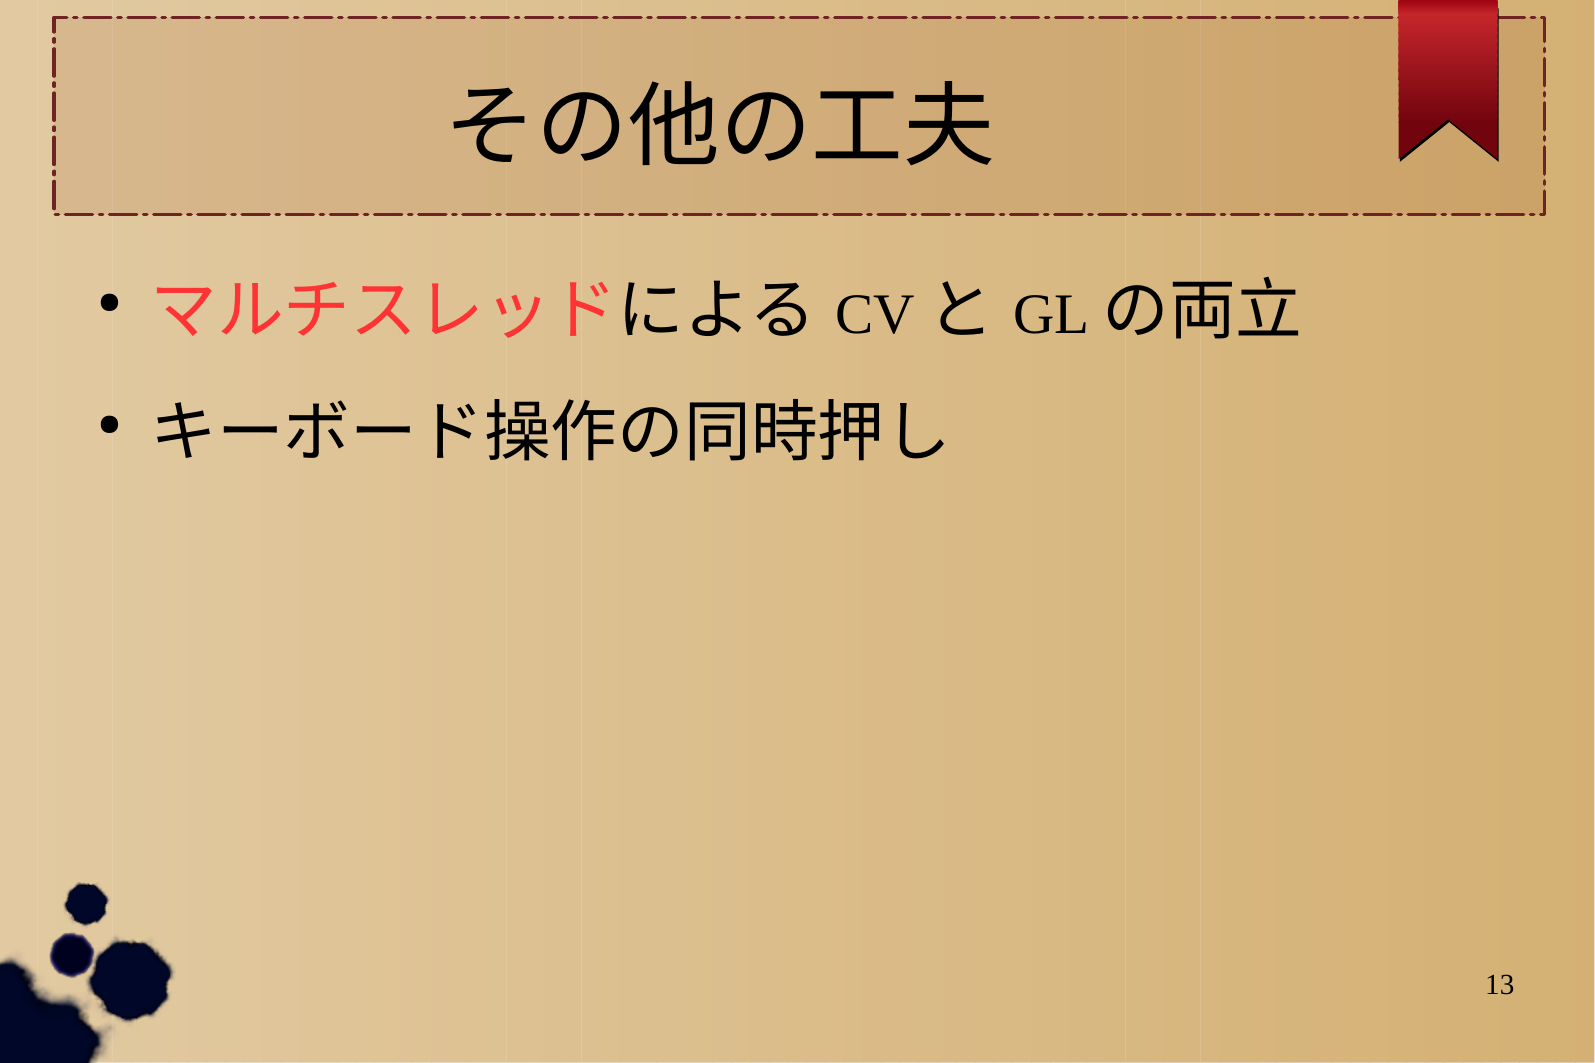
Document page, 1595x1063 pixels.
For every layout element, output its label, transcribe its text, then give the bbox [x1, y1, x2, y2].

list マルチスレッドによるCVとGLの両立 キーボード操作の同時押し [79, 256, 1515, 873]
title その他の工夫 [79, 40, 1361, 196]
